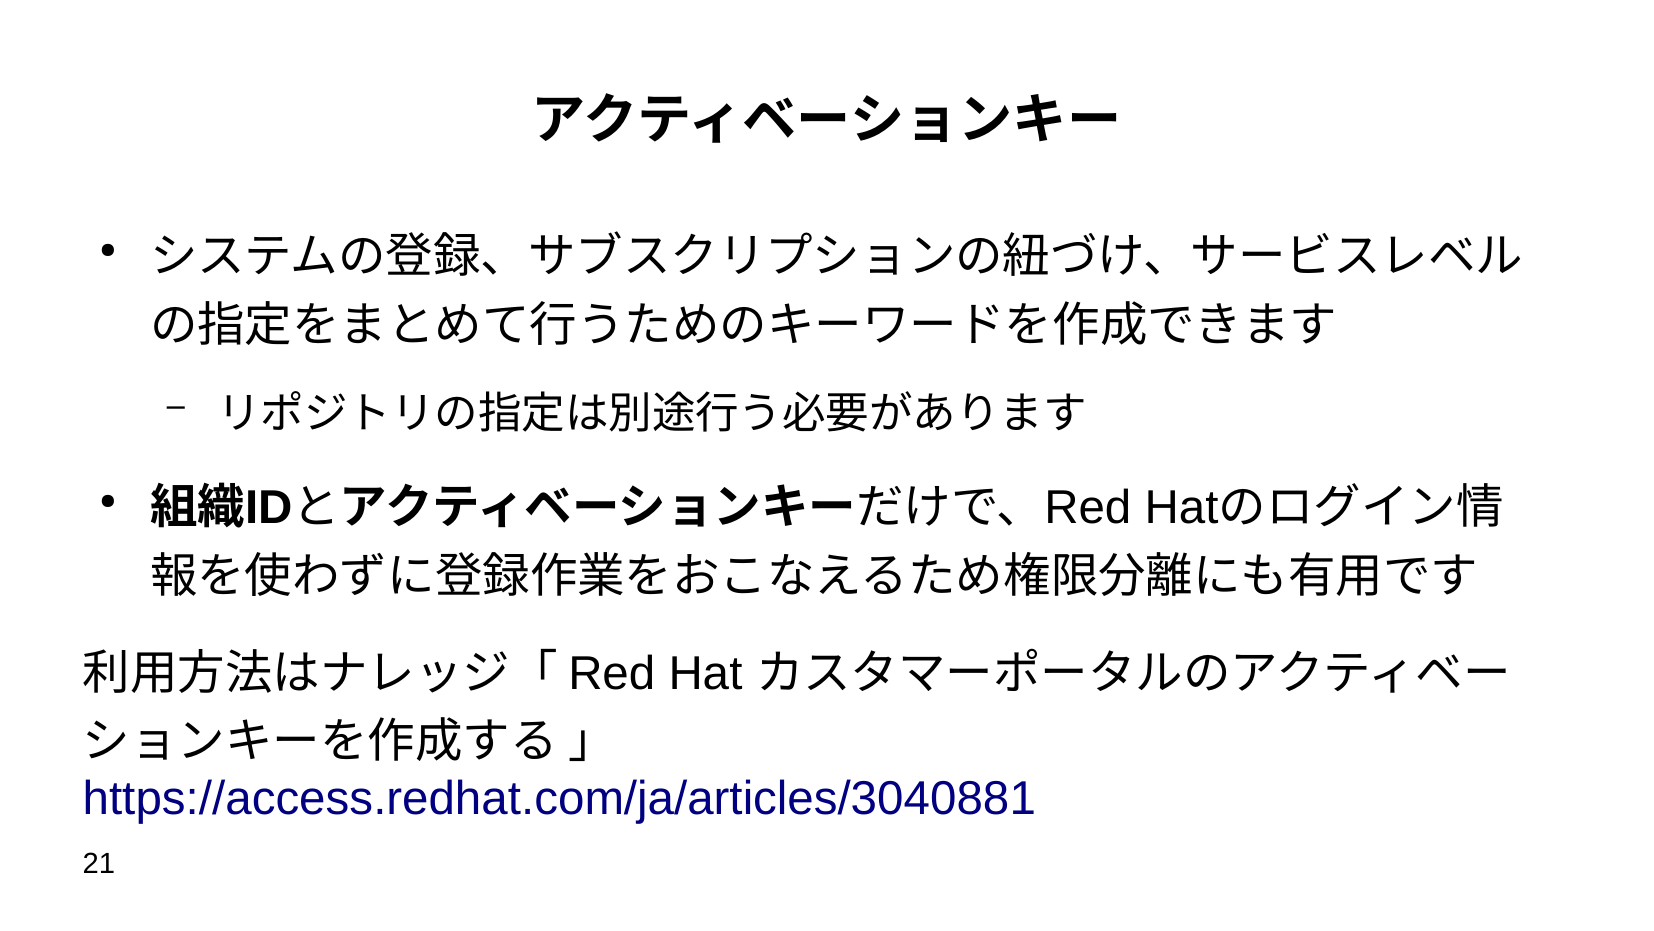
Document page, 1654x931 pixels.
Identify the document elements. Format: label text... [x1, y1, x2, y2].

title アクティベーションキー [82, 37, 1571, 193]
list システムの登録、サブスクリプションの紐づけ、サービスレベルの指定をまとめて行うためのキーワードを作成できます リポジトリの指定は別途行う必要があります 組織IDとアクティベーションキーだけで、Red Hatのログイン情報を使わずに登録作業をおこなえるため権限分離にも有用です 利用方法はナレッジ「 Red Hat カスタマーポータルのアクティベーションキーを作成する 」https://access.redhat.com/ja/articles/3040881 [82, 217, 1551, 827]
